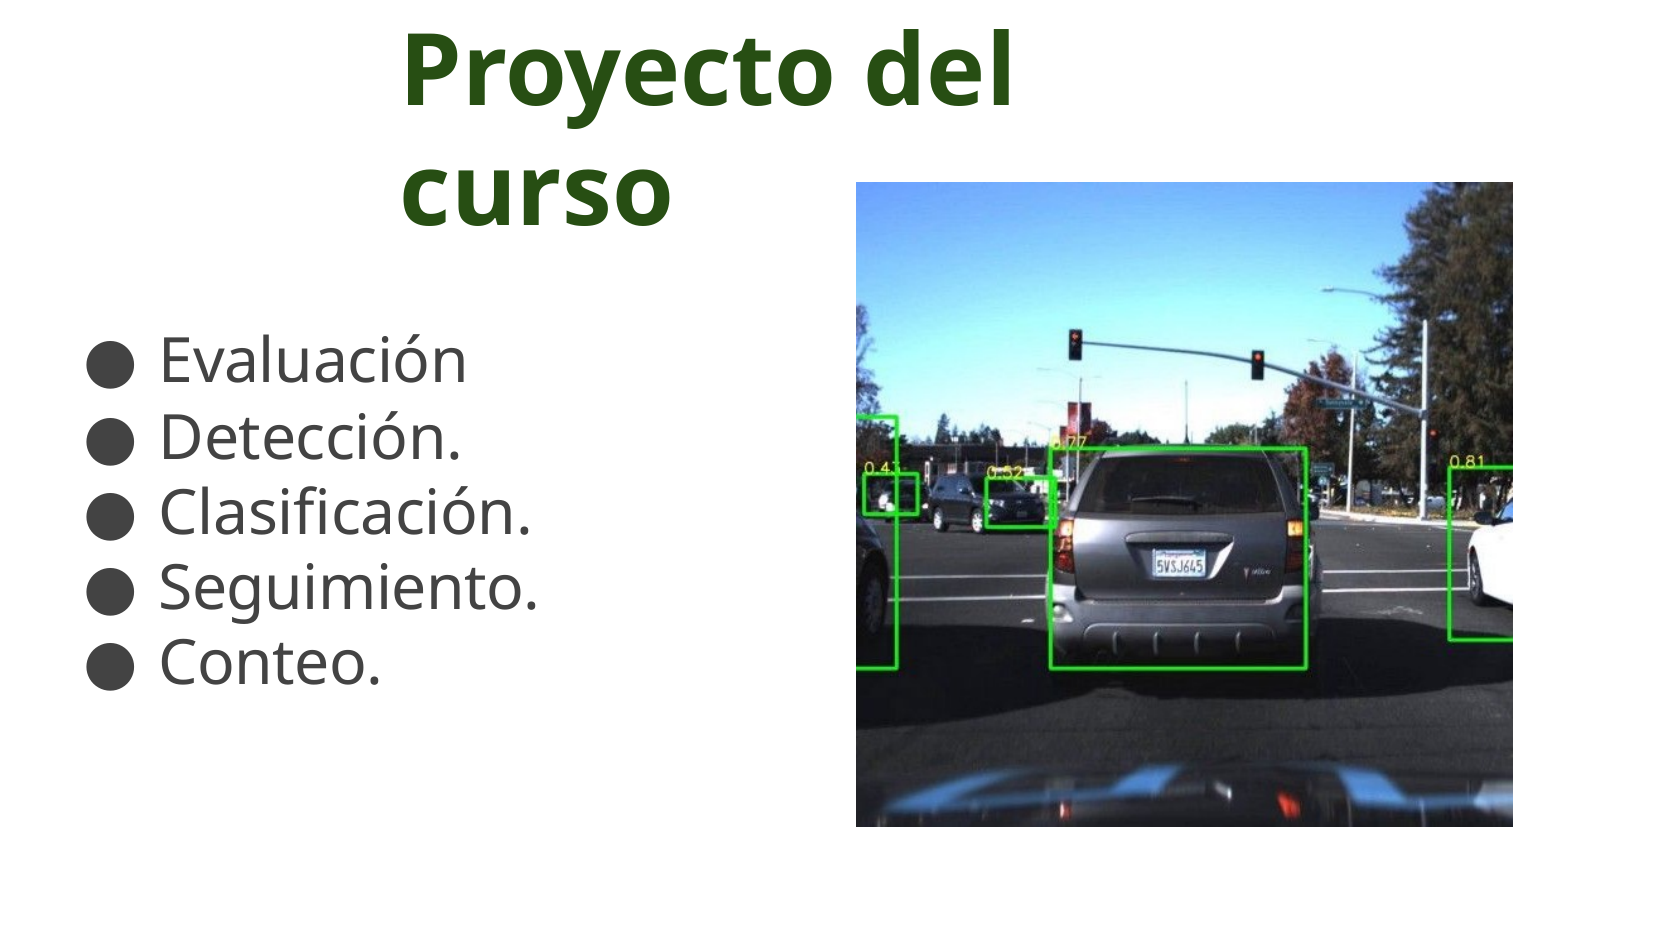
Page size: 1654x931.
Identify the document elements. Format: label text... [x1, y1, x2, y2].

title Proyecto del curso [397, 3, 1241, 207]
text_box Evaluación Detección. Clasiﬁcación. Seguimiento. Conteo. [81, 318, 739, 698]
picture [856, 182, 1513, 827]
